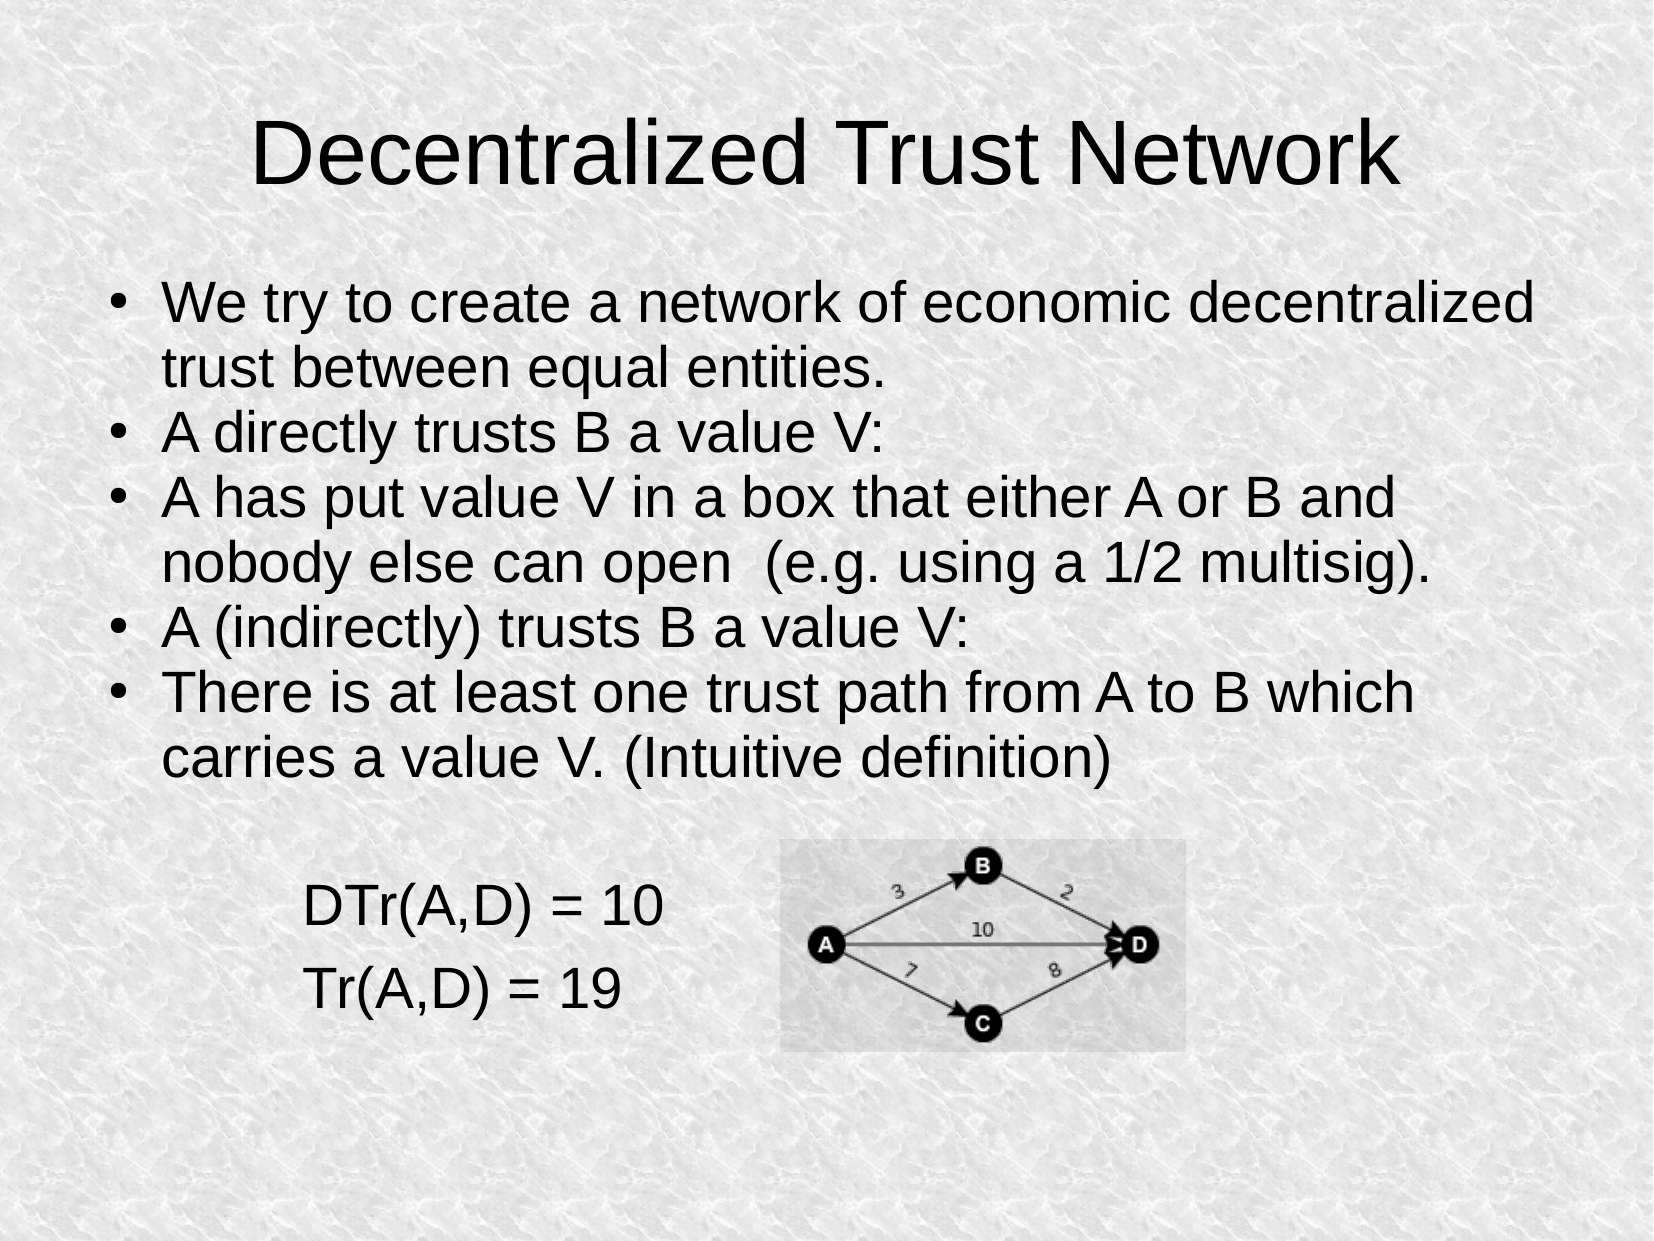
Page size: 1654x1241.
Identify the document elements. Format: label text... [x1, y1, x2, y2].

picture [0, 0, 1654, 1241]
list We try to create a network of economic decentralized trust between equal entities. A directly trusts B a value V: A has put value V in a box that either A or B and nobody else can open (e.g. using a 1/2 multisig). A (indirectly) trusts B a value V: There is at least one trust path from A to B which carries a value V. (Intuitive definition) DTr(A,D) = 10 Tr(A,D) = 19 [90, 270, 1579, 1147]
title Decentralized Trust Network [82, 49, 1571, 257]
